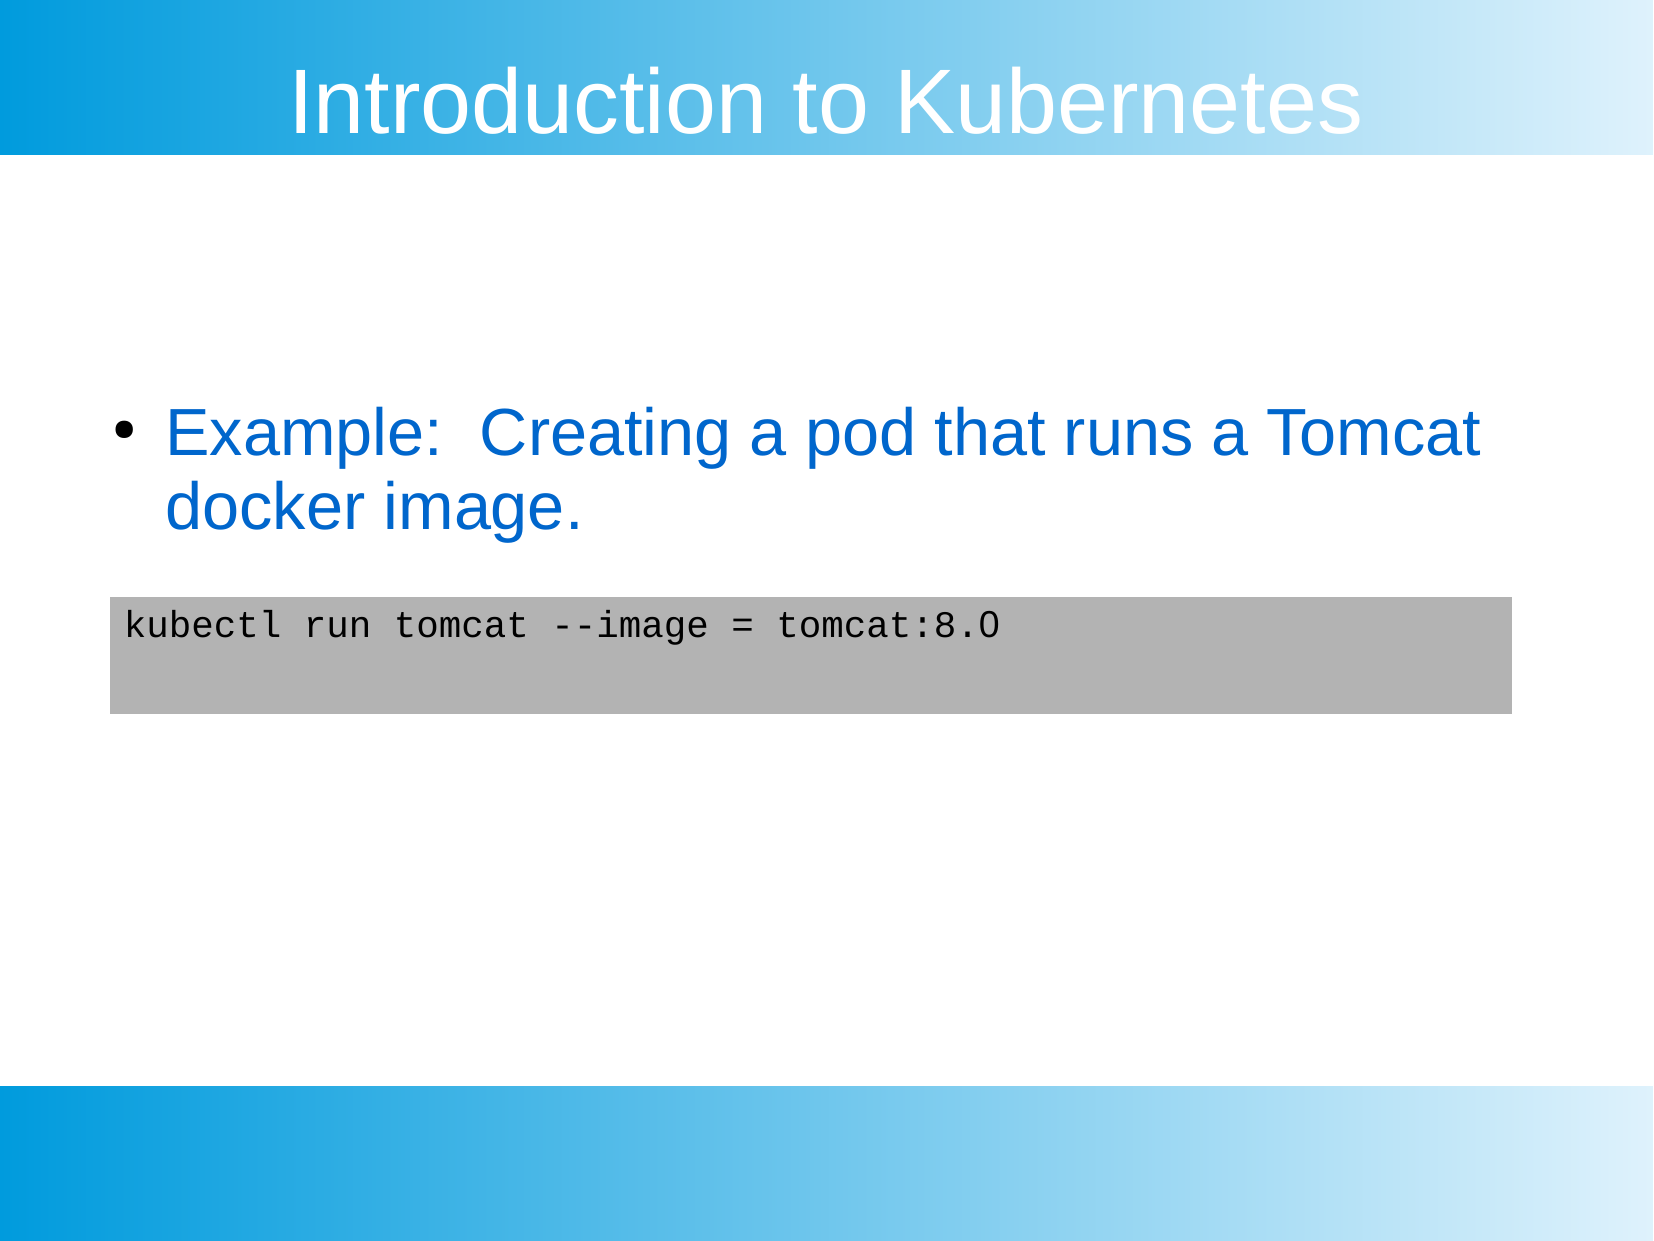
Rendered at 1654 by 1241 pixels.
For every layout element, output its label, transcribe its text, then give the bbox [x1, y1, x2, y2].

table_header kubectl run tomcat --image = tomcat:8.0 [110, 597, 1512, 714]
list Example: Creating a pod that runs a Tomcat docker image. [94, 290, 1583, 756]
title Introduction to Kubernetes [82, 49, 1571, 155]
